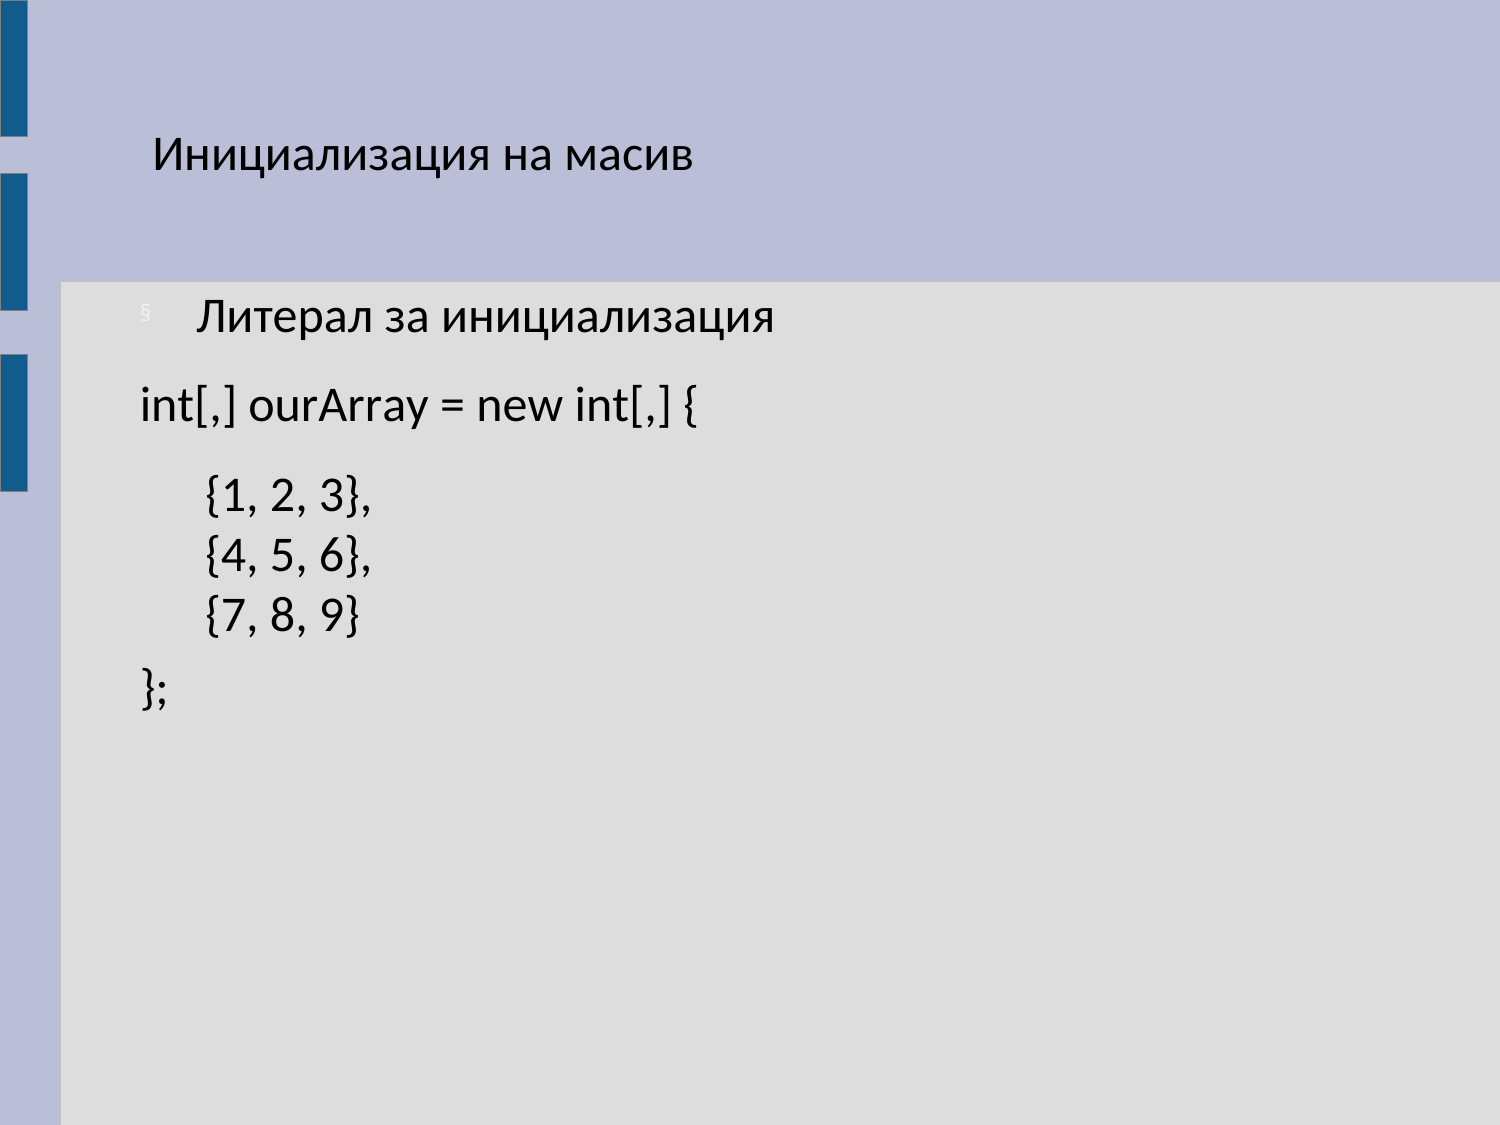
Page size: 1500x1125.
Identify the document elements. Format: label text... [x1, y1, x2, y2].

list Литерал за инициализация int[,] ourArray = new int[,] { {1, 2, 3}, {4, 5, 6}, {7, 8, 9} }; [125, 275, 1375, 1018]
title Инициализация на масив [137, 112, 1488, 300]
